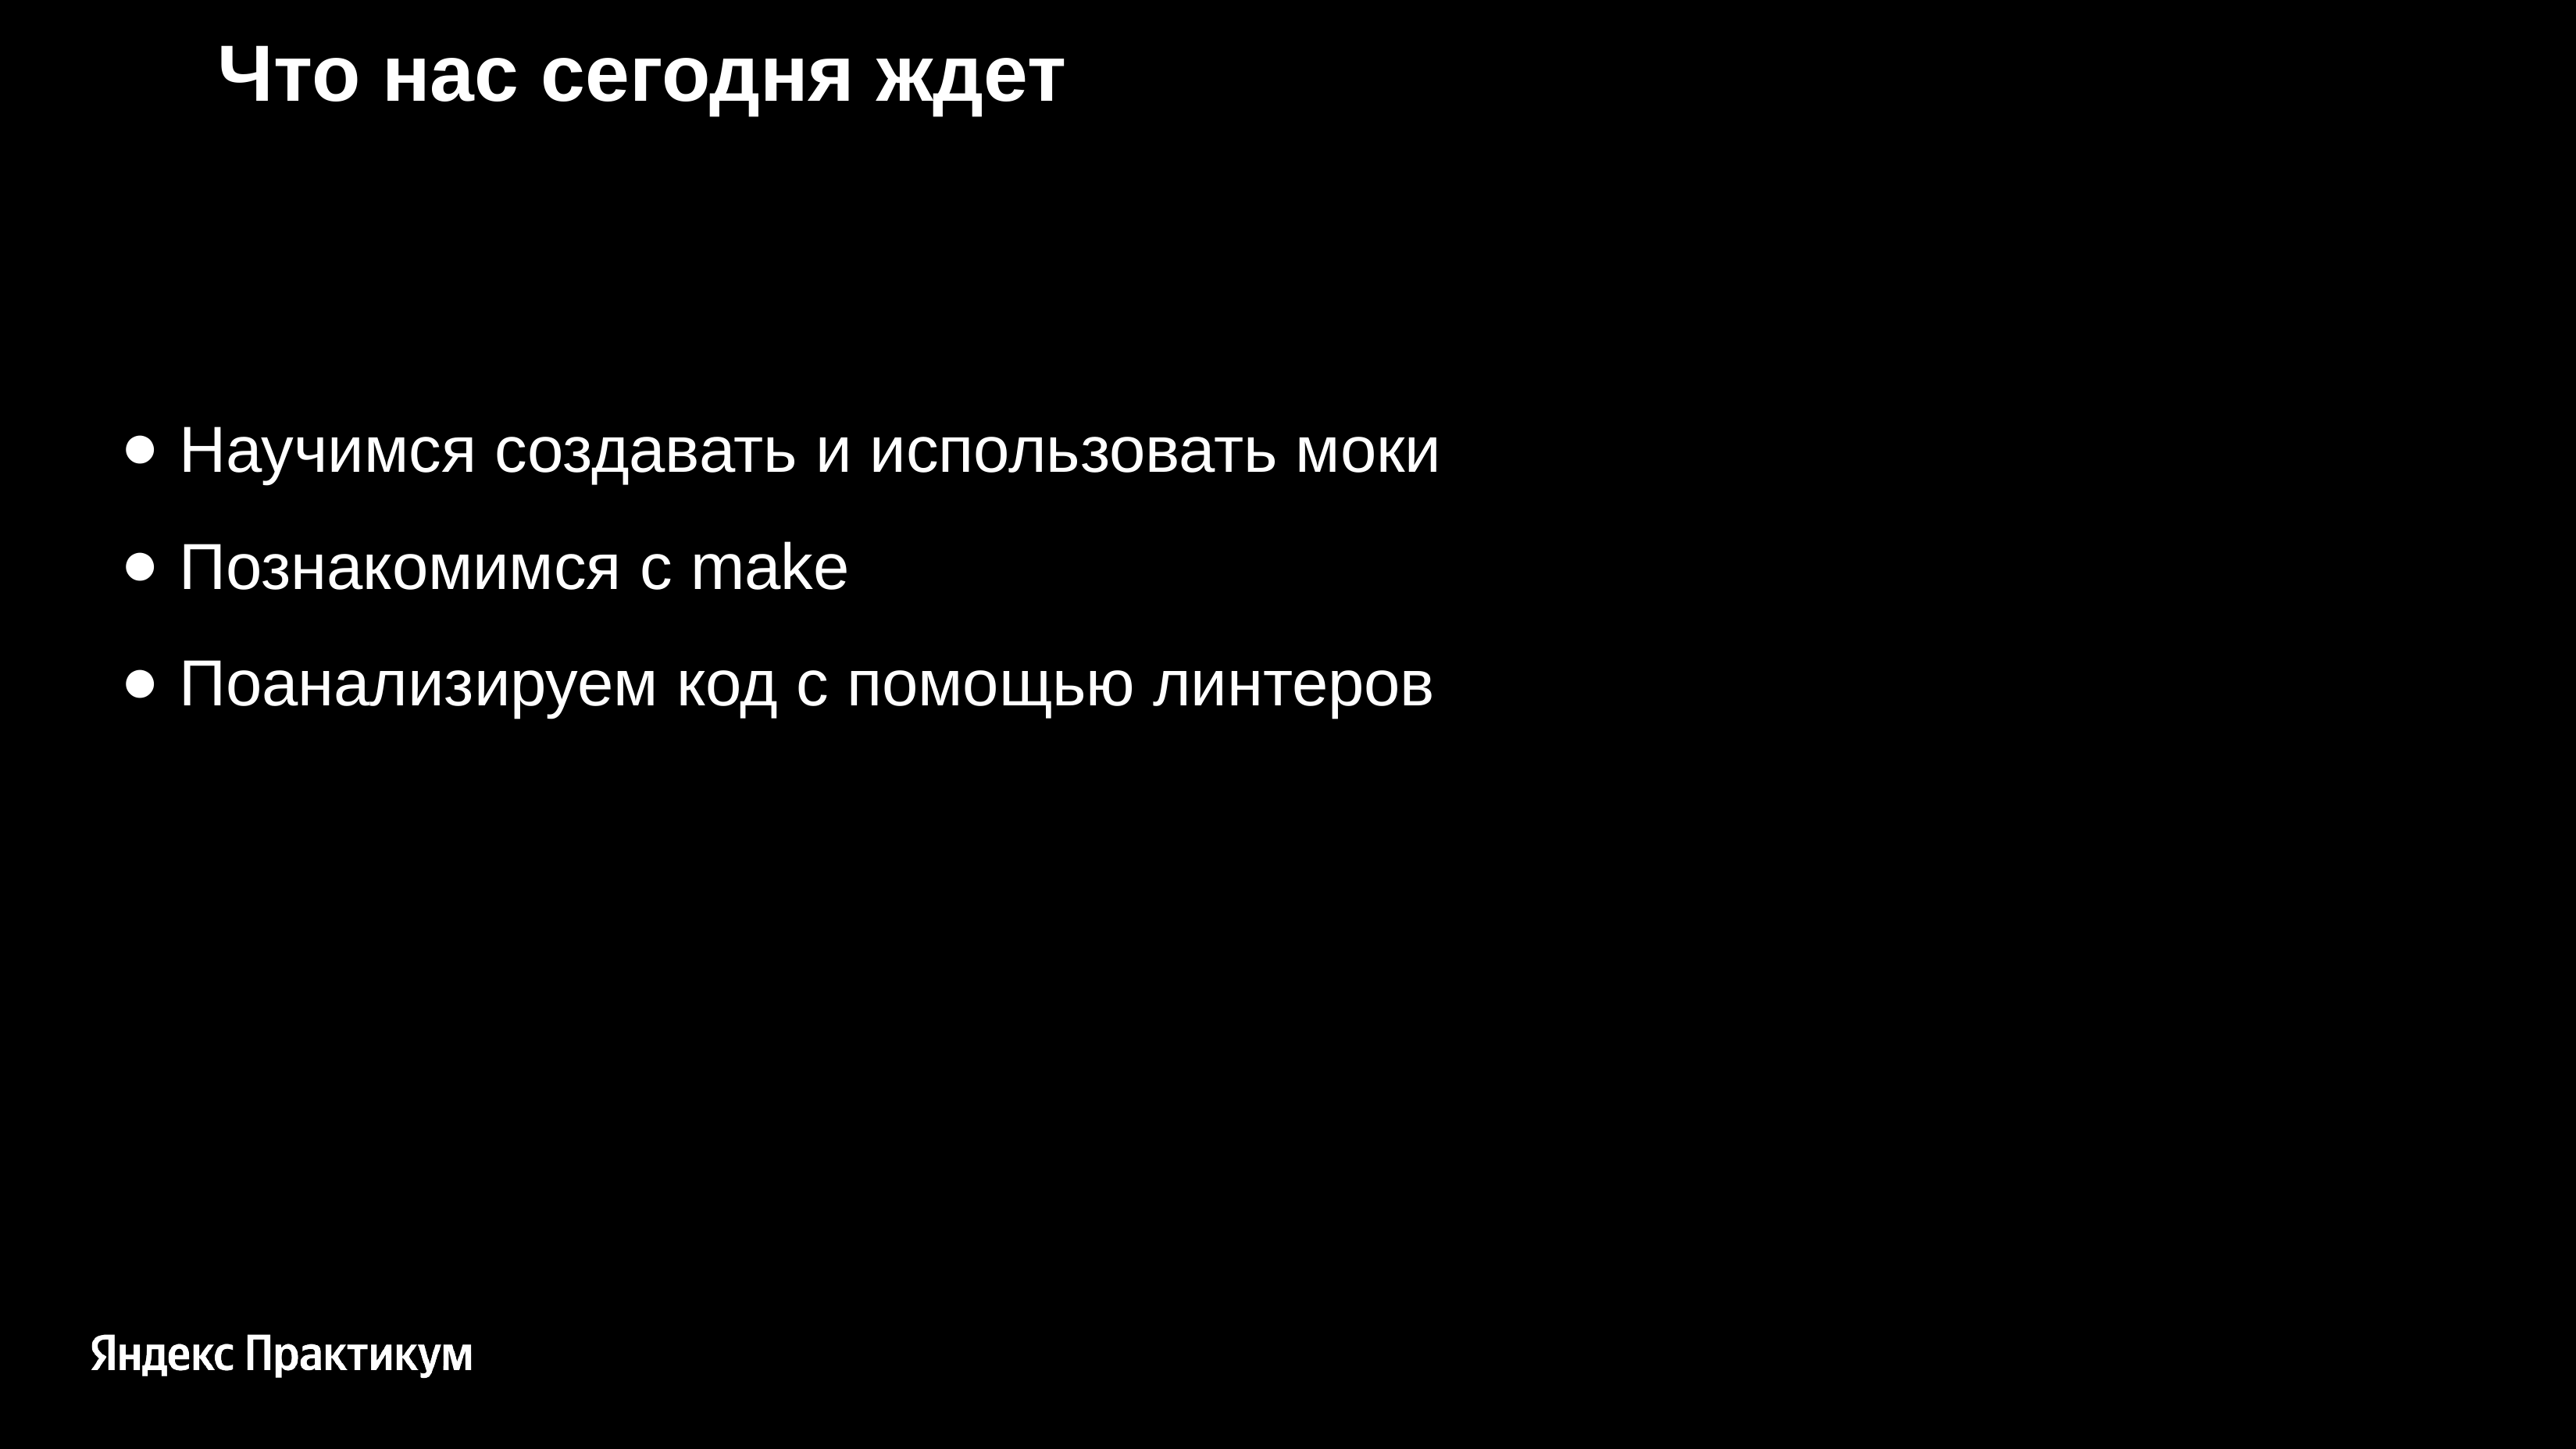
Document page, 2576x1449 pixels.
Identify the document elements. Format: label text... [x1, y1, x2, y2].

picture [88, 1326, 474, 1380]
text_box Научимся создавать и использовать моки Познакомимся с make Поанализируем код с помощью линтеров [109, 355, 2458, 731]
title Что нас сегодня ждет [217, 21, 2349, 120]
